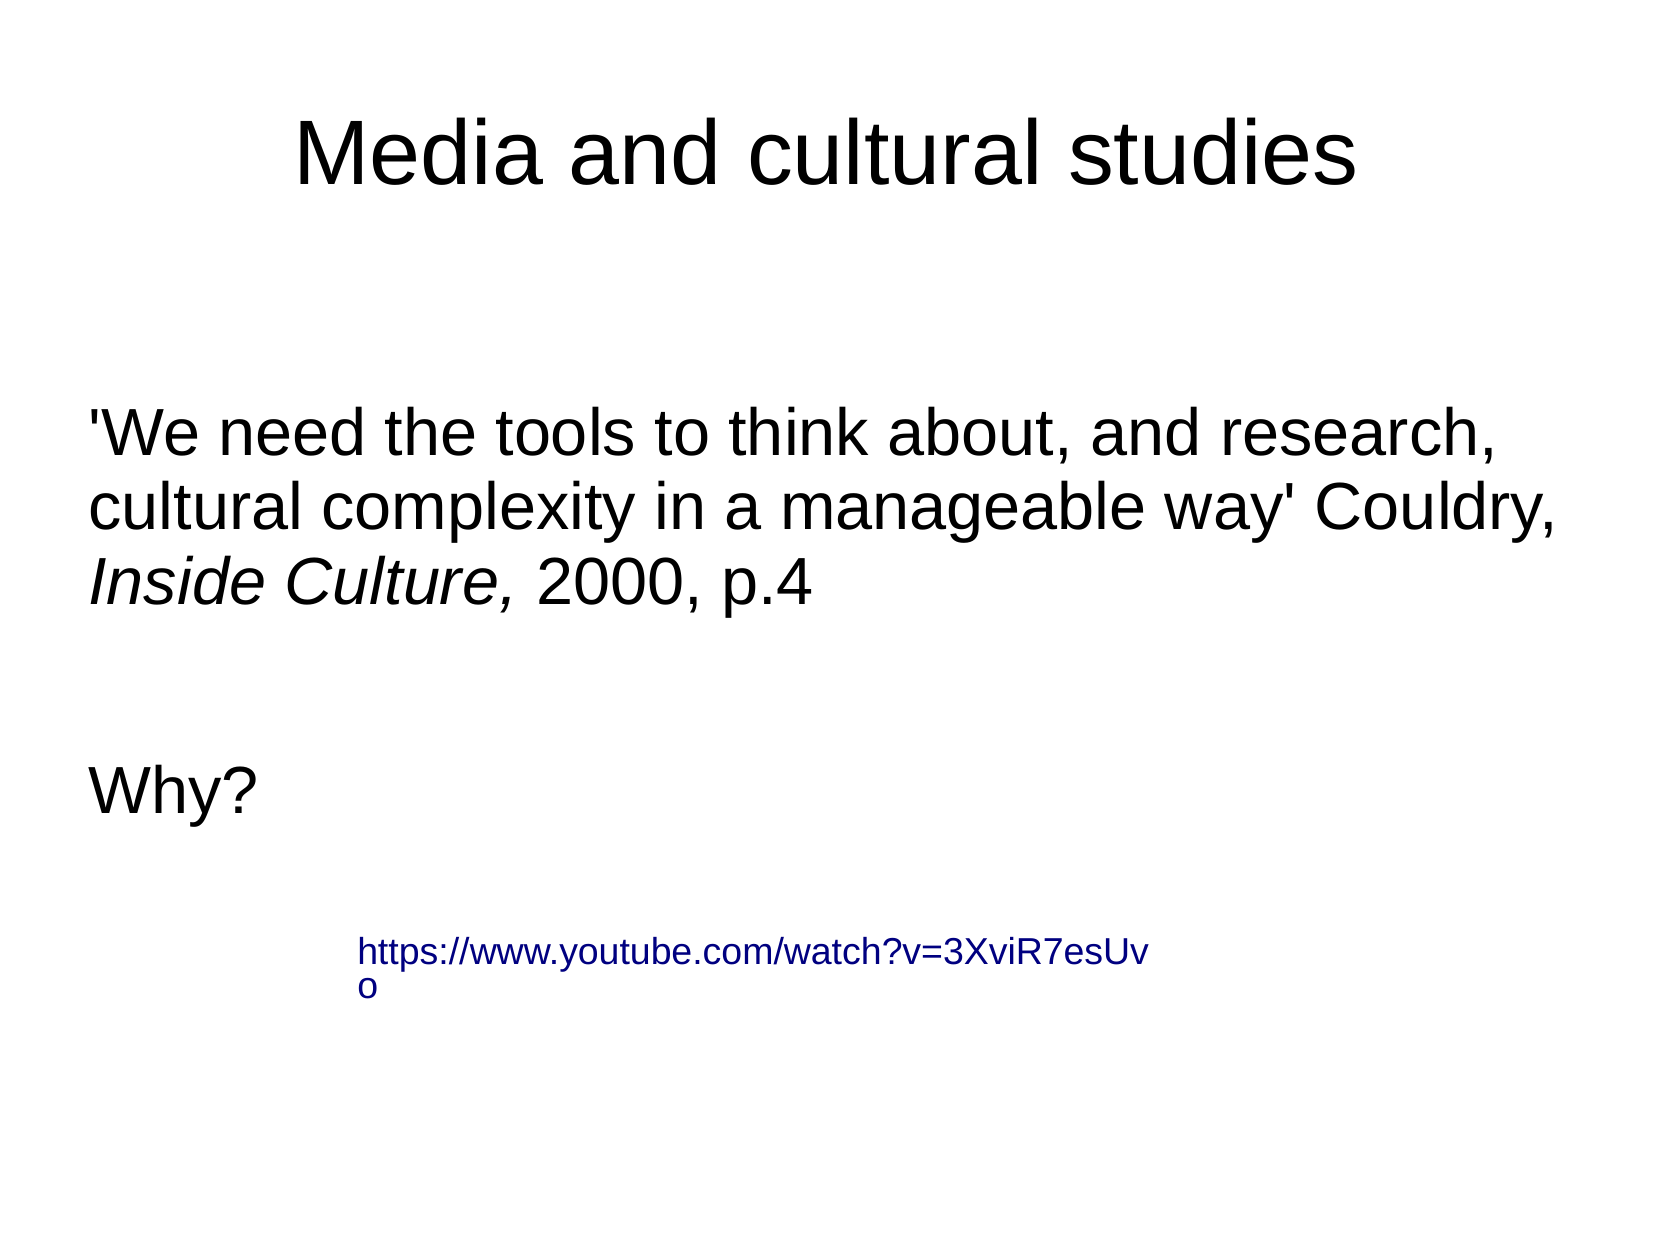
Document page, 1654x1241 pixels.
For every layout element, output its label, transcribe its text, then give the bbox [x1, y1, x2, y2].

title Media and cultural studies [82, 49, 1571, 257]
list 'We need the tools to think about, and research, cultural complexity in a manageable way' Couldry, Inside Culture, 2000, p.4 Why? [88, 290, 1577, 1010]
text_box https://www.youtube.com/watch?v=3XviR7esUvo [342, 923, 1185, 981]
